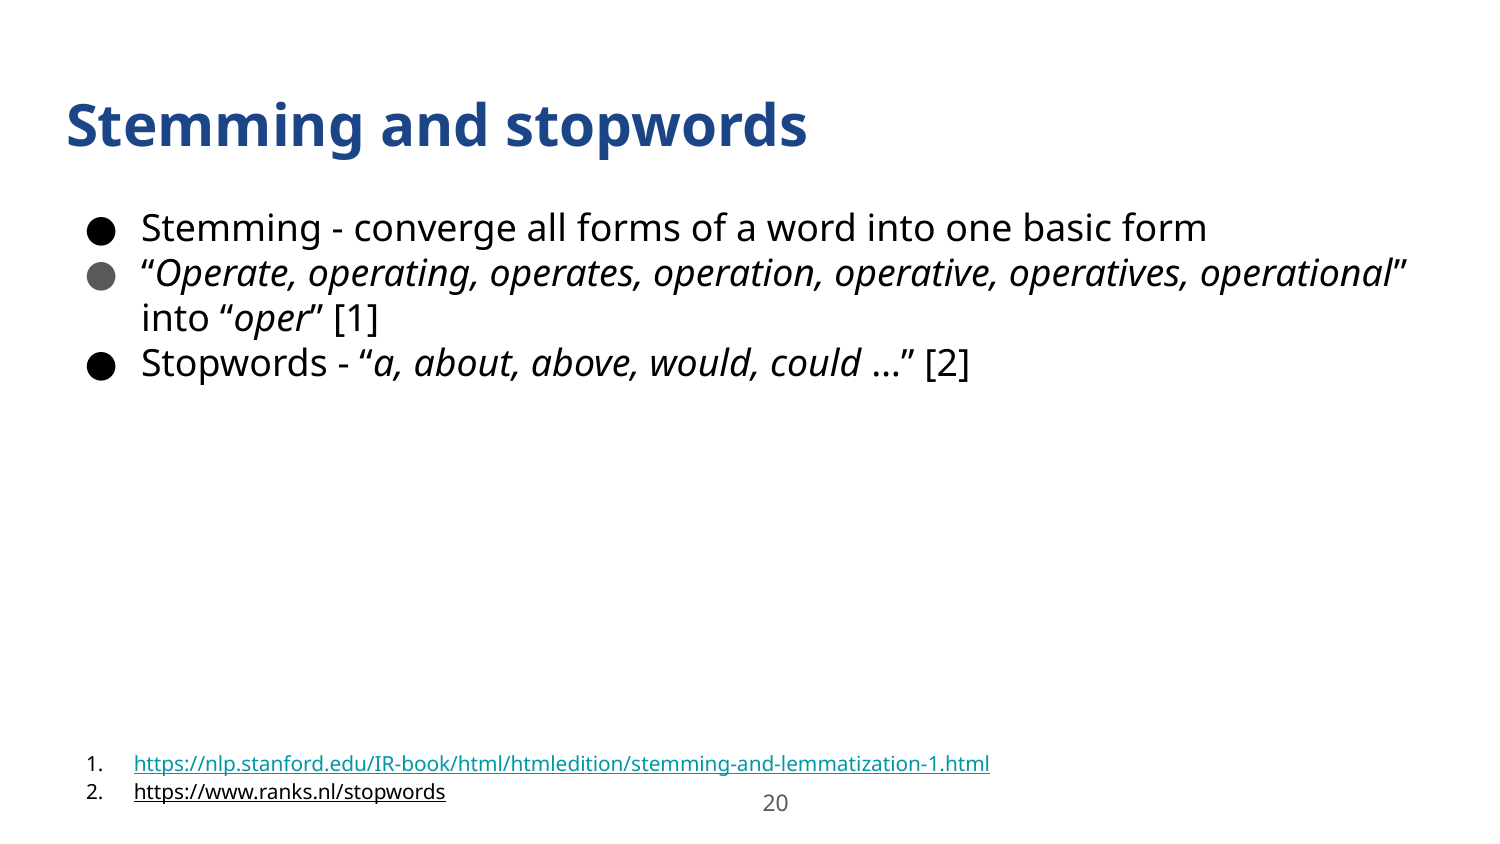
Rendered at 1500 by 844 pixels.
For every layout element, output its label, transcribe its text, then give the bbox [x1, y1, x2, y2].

title Stemming and stopwords [51, 72, 1449, 167]
list Stemming - converge all forms of a word into one basic form “Operate, operating, operates, operation, operative, operatives, operational” into “oper” [1] Stopwords - “a, about, above, would, could …” [2] [51, 189, 1449, 750]
slide_number <number> [714, 771, 805, 837]
text_box https://nlp.stanford.edu/IR-book/html/htmledition/stemming-and-lemmatization-1.html https://www.ranks.nl/stopwords [43, 735, 1412, 823]
